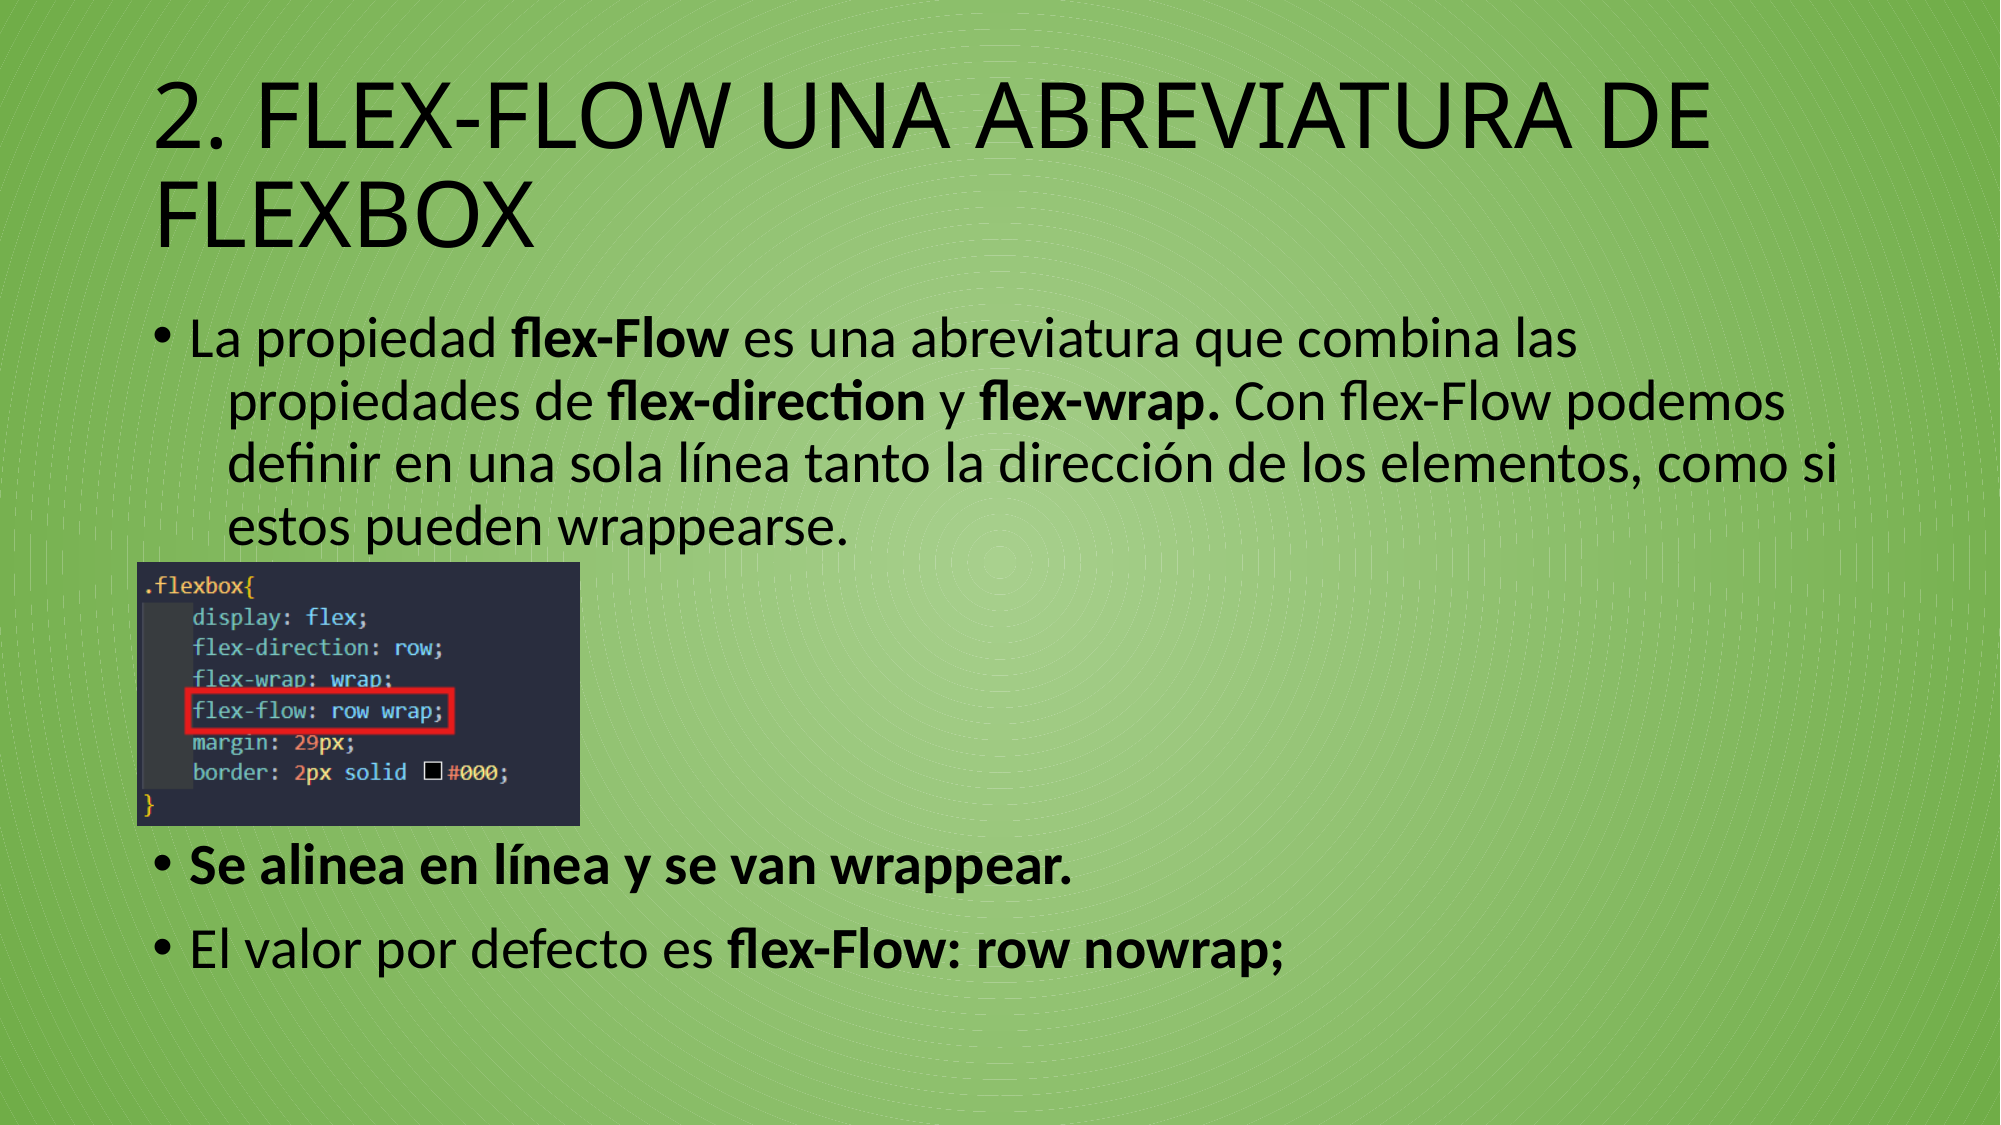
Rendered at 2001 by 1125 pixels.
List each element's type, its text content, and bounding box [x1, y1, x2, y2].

title 2. FLEX-FLOW UNA ABREVIATURA DE FLEXBOX [137, 59, 1863, 278]
list La propiedad flex-Flow es una abreviatura que combina las propiedades de flex-direction y flex-wrap. Con flex-Flow podemos definir en una sola línea tanto la dirección de los elementos, como si estos pueden wrappearse. Se alinea en línea y se van wrappear. El valor por defecto es flex-Flow: row nowrap; [137, 299, 1863, 1014]
picture [137, 562, 580, 826]
